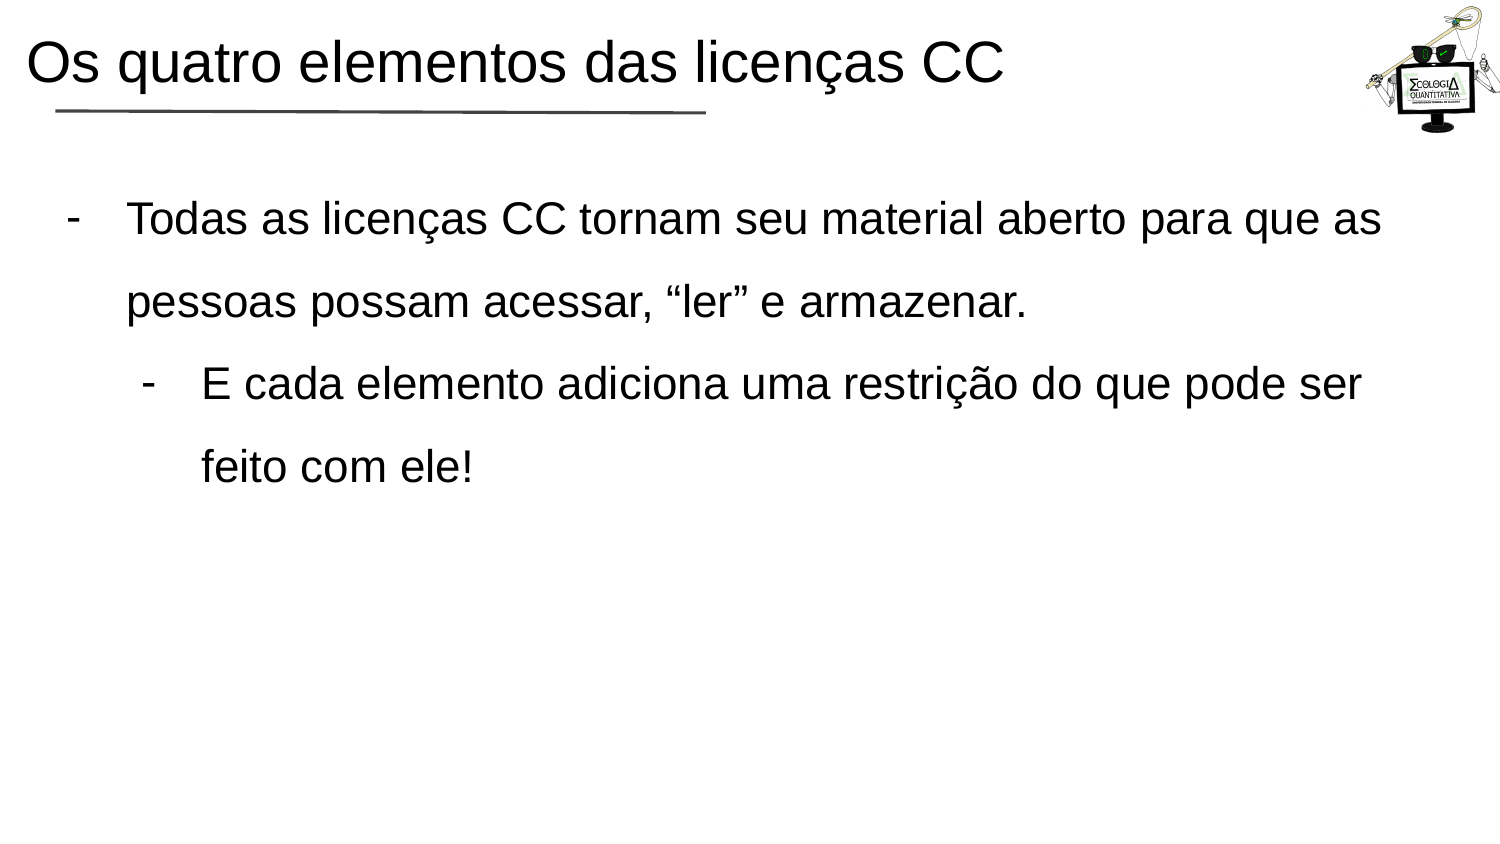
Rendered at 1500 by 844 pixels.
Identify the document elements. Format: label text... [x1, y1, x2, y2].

text_box Todas as licenças CC tornam seu material aberto para que as pessoas possam acessar, “ler” e armazenar. E cada elemento adiciona uma restrição do que pode ser feito com ele! [36, 146, 1412, 801]
text_box Os quatro elementos das licenças CC [11, 9, 1210, 117]
picture [1365, 3, 1500, 135]
